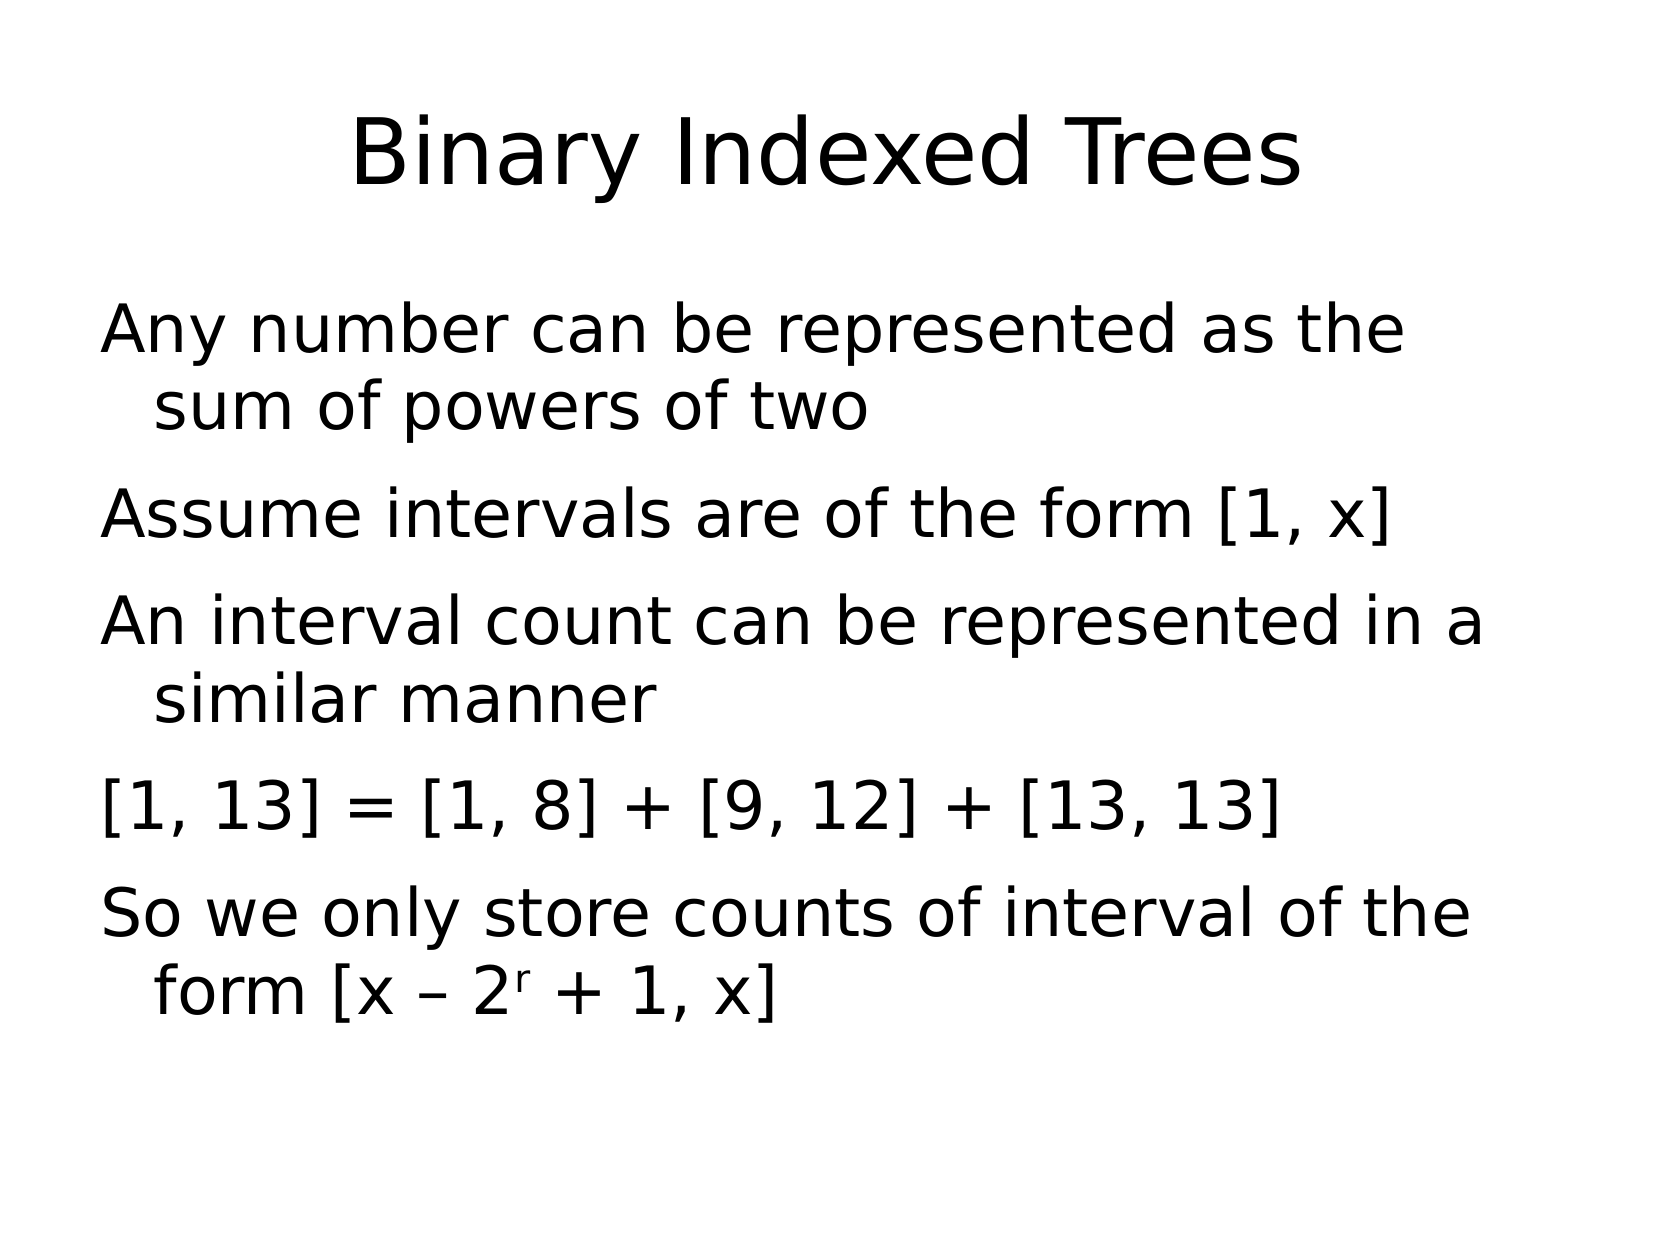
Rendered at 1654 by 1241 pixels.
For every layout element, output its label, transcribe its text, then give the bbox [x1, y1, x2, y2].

list Any number can be represented as the sum of powers of two Assume intervals are of the form [1, x] An interval count can be represented in a similar manner [1, 13] = [1, 8] + [9, 12] + [13, 13] So we only store counts of interval of the form [x – 2r + 1, x] [82, 290, 1571, 1094]
title Binary Indexed Trees [82, 56, 1571, 250]
